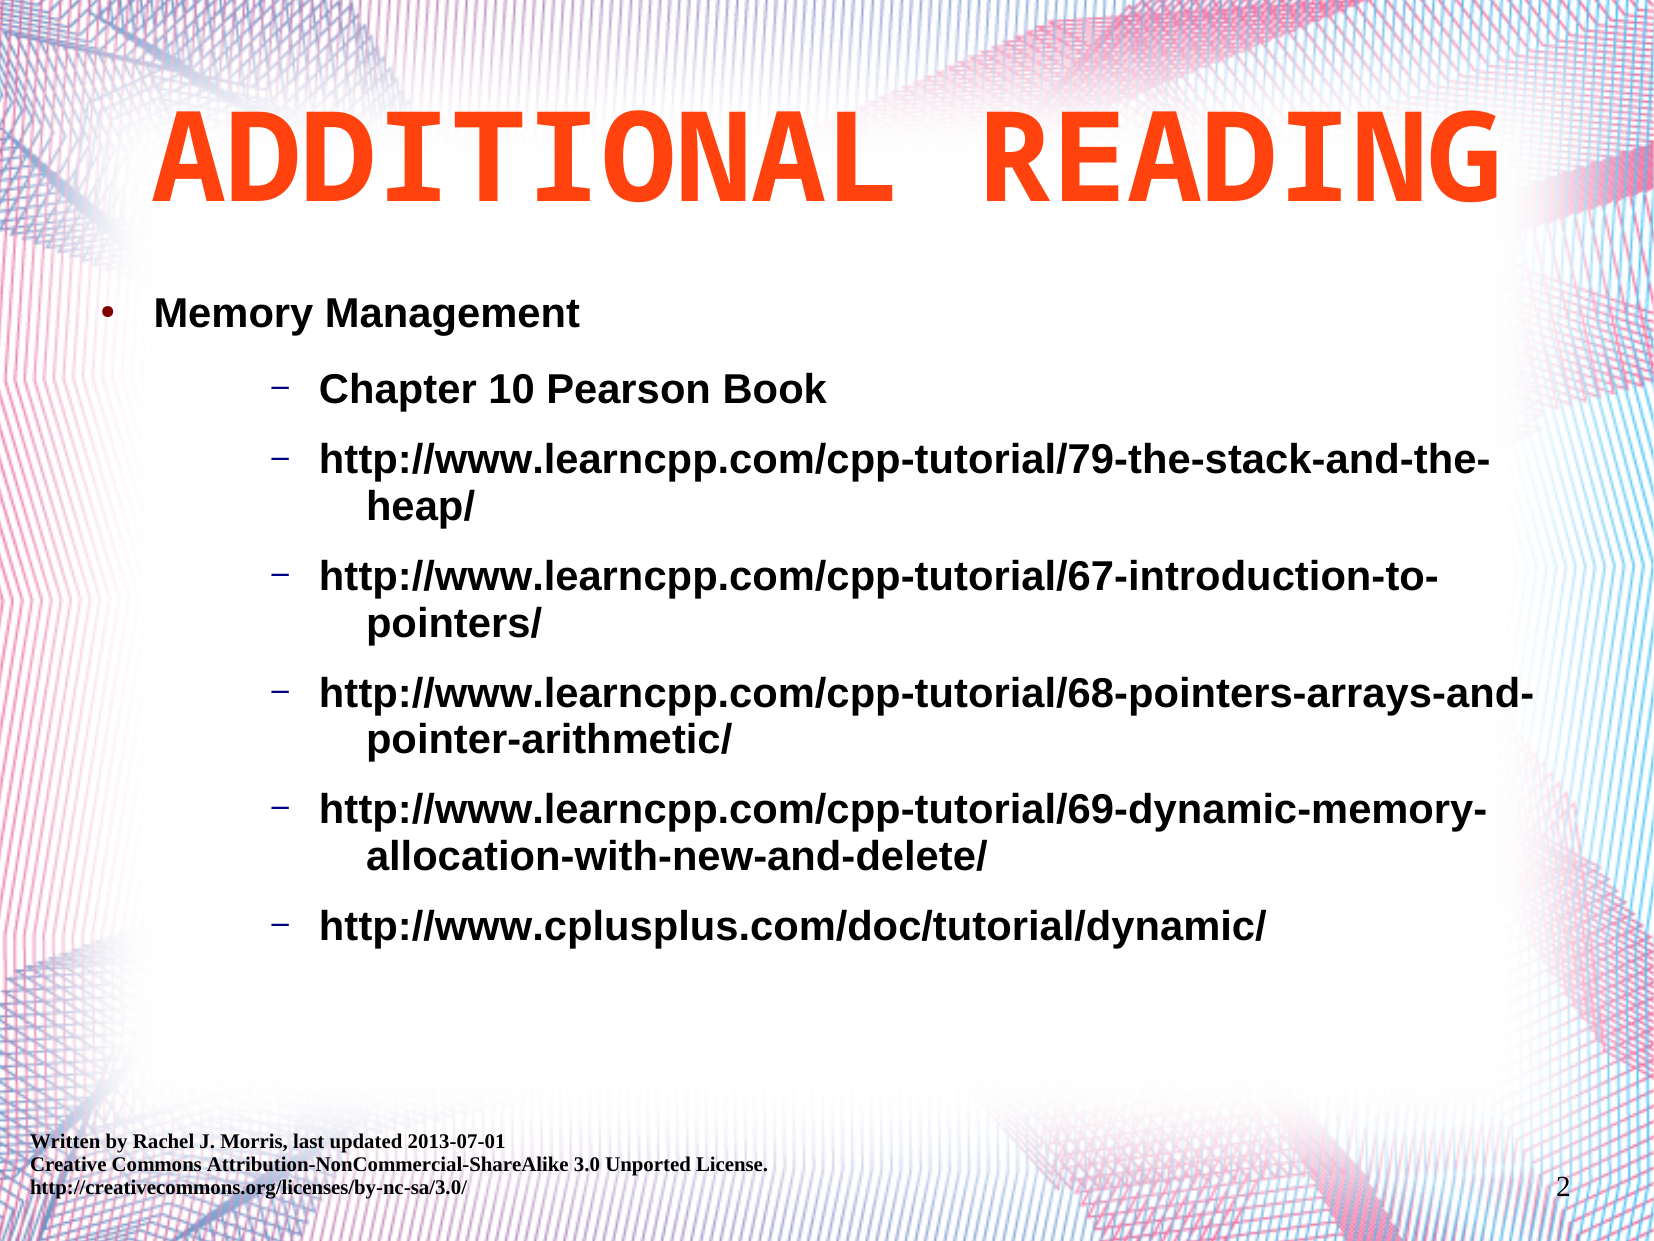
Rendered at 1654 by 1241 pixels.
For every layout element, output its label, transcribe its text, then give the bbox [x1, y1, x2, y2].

list Memory Management Chapter 10 Pearson Book http://www.learncpp.com/cpp-tutorial/79-the-stack-and-the-heap/ http://www.learncpp.com/cpp-tutorial/67-introduction-to-pointers/ http://www.learncpp.com/cpp-tutorial/68-pointers-arrays-and-pointer-arithmetic/ http://www.learncpp.com/cpp-tutorial/69-dynamic-memory-allocation-with-new-and-delete/ http://www.cplusplus.com/doc/tutorial/dynamic/ [82, 290, 1571, 1010]
title ADDITIONAL READING [82, 49, 1571, 257]
picture [0, 0, 1654, 1241]
